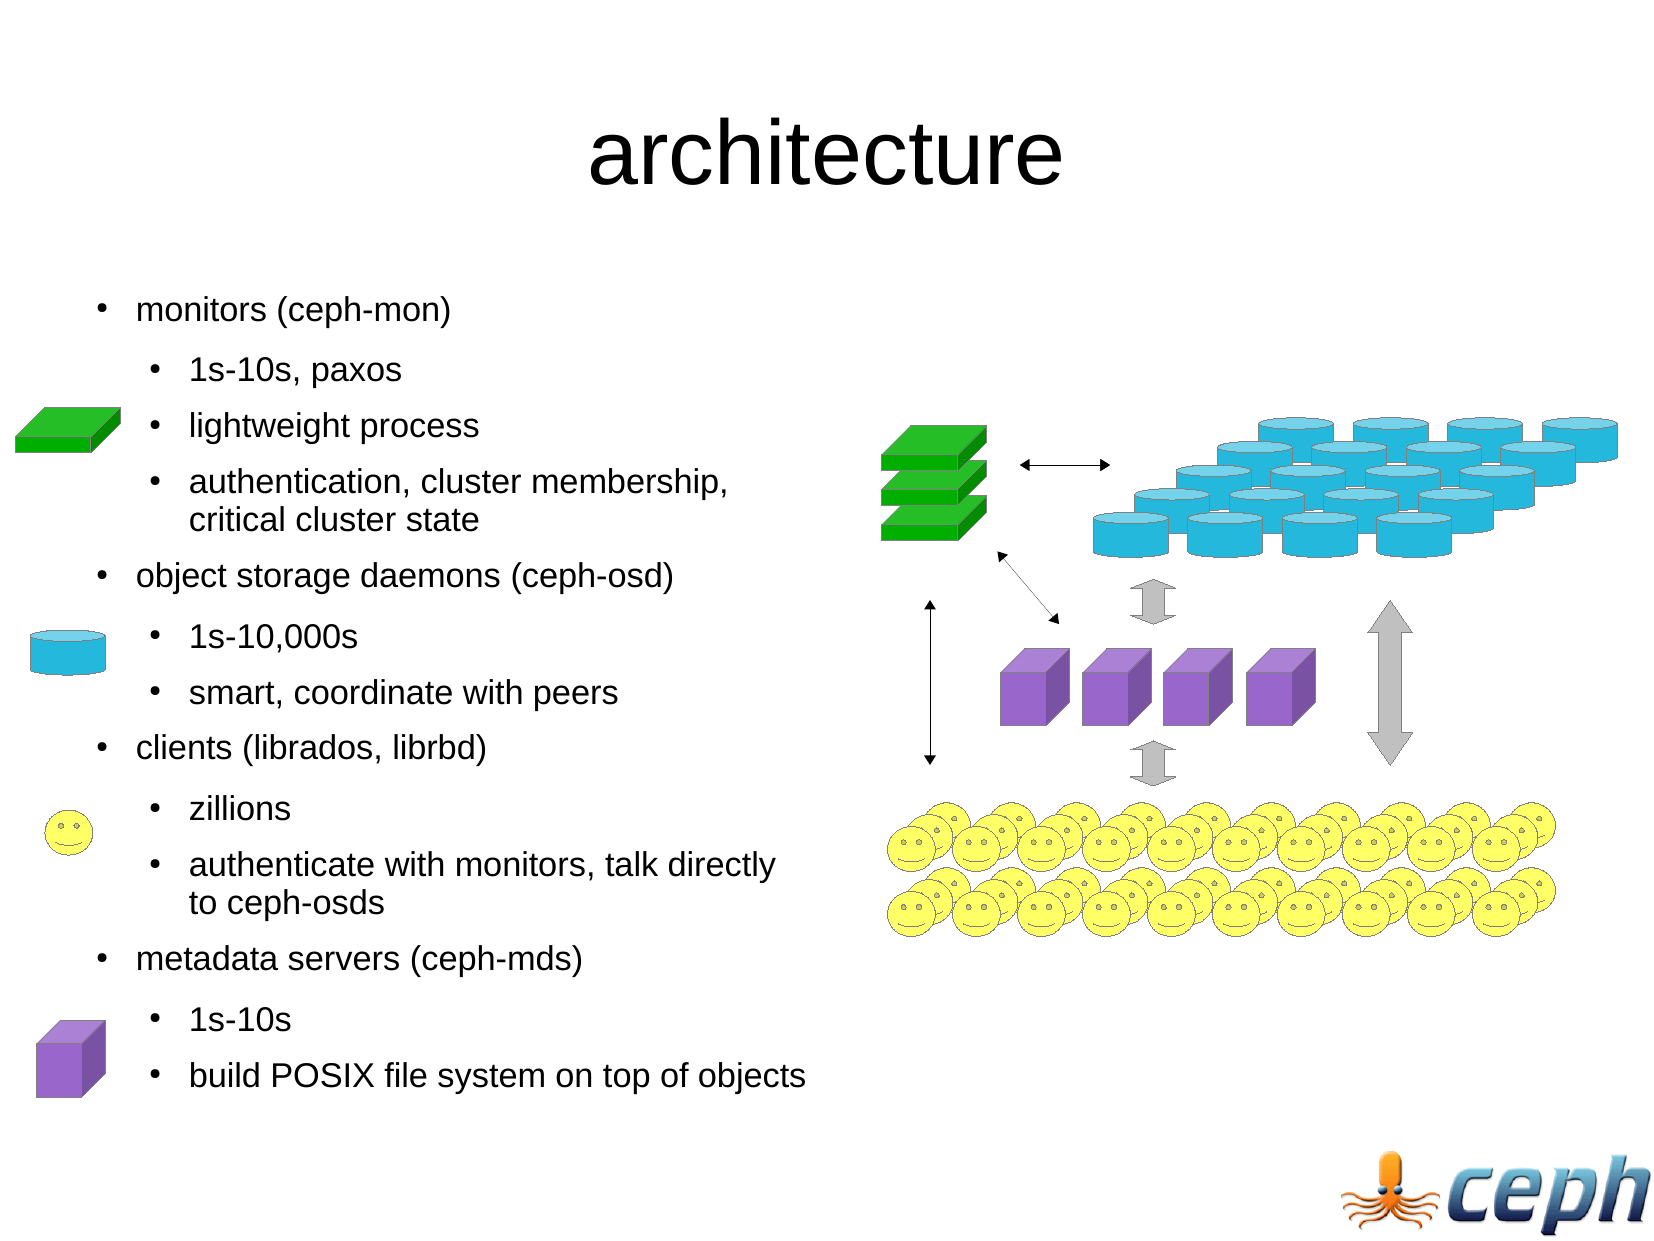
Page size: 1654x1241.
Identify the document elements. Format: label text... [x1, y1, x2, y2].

text_box [1246, 648, 1316, 726]
text_box [36, 1020, 106, 1098]
text_box [881, 495, 987, 541]
text_box [1367, 600, 1413, 766]
text_box [1000, 648, 1070, 726]
text_box [1163, 648, 1233, 726]
text_box [1130, 740, 1176, 786]
text_box [887, 802, 1556, 872]
text_box [30, 636, 106, 676]
text_box [1130, 579, 1176, 625]
text_box [44, 810, 93, 856]
text_box [1093, 424, 1618, 558]
text_box [881, 425, 987, 471]
picture [1335, 1151, 1651, 1239]
title architecture [82, 49, 1571, 257]
text_box [15, 407, 121, 453]
list monitors (ceph-mon) 1s-10s, paxos lightweight process authentication, cluster membership, critical cluster state object storage daemons (ceph-osd) 1s-10,000s smart, coordinate with peers clients (librados, librbd) zillions authenticate with monitors, talk directly to ceph-osds metadata servers (ceph-mds) 1s-10s build POSIX file system on top of objects [82, 290, 809, 1109]
text_box [887, 867, 1556, 937]
text_box [1082, 648, 1152, 726]
text_box [881, 460, 987, 506]
